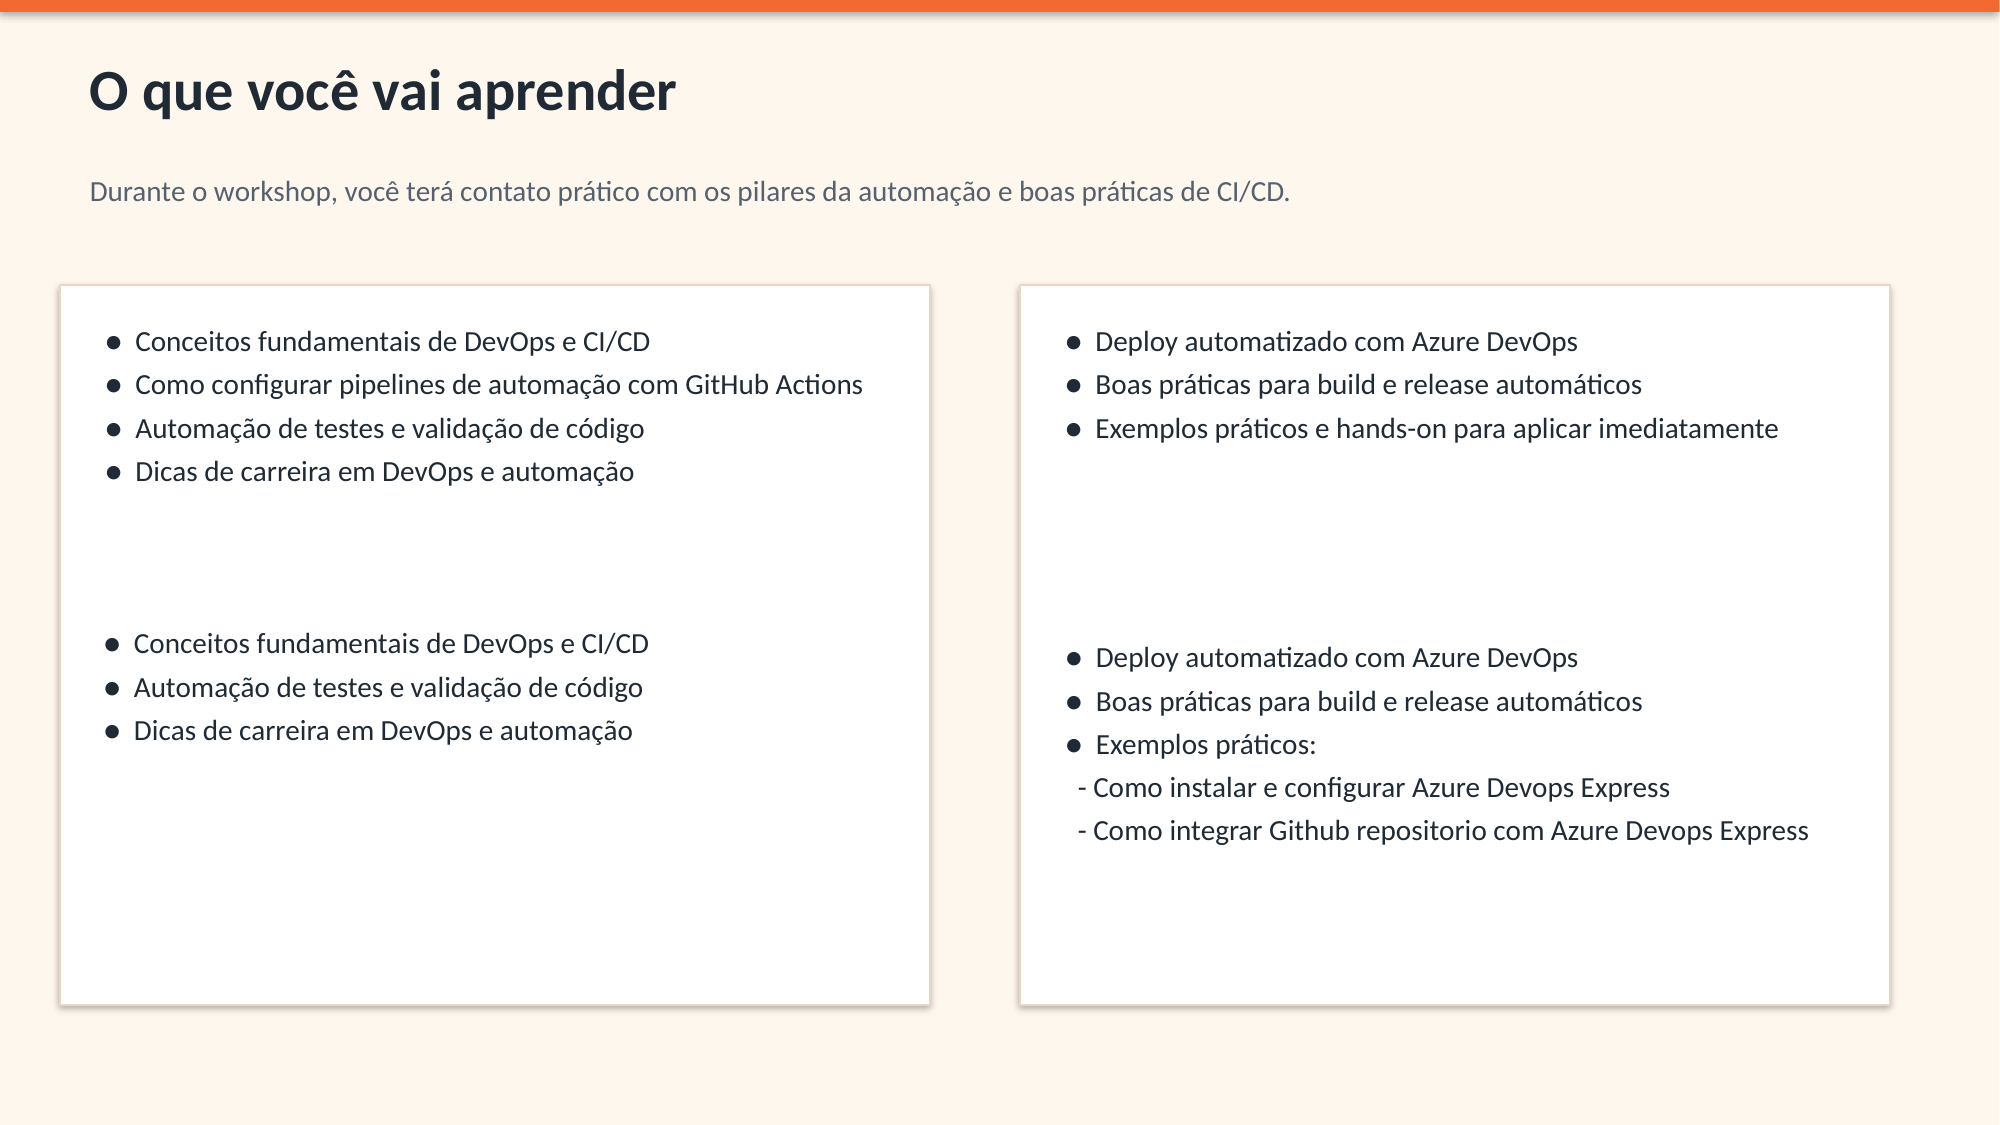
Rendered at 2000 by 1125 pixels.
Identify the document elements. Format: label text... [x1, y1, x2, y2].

text_box [0, 0, 2000, 12]
text_box [1019, 284, 1890, 1005]
text_box [59, 284, 930, 1005]
text_box Durante o workshop, você terá contato prático com os pilares da automação e boas práticas de CI/CD. [74, 164, 1875, 215]
text_box O que você vai aprender [74, 45, 1875, 130]
text_box ● Conceitos fundamentais de DevOps e CI/CD ● Automação de testes e validação de código ● Dicas de carreira em DevOps e automação [88, 617, 899, 754]
text_box ● Deploy automatizado com Azure DevOps ● Boas práticas para build e release automáticos ● Exemplos práticos e hands-on para aplicar imediatamente [1049, 314, 1860, 452]
text_box ● Deploy automatizado com Azure DevOps ● Boas práticas para build e release automáticos ● Exemplos práticos: - Como instalar e configurar Azure Devops Express - Como integrar Github repositorio com Azure Devops Express [1050, 631, 1861, 855]
text_box ● Conceitos fundamentais de DevOps e CI/CD ● Como configurar pipelines de automação com GitHub Actions ● Automação de testes e validação de código ● Dicas de carreira em DevOps e automação [89, 314, 900, 495]
